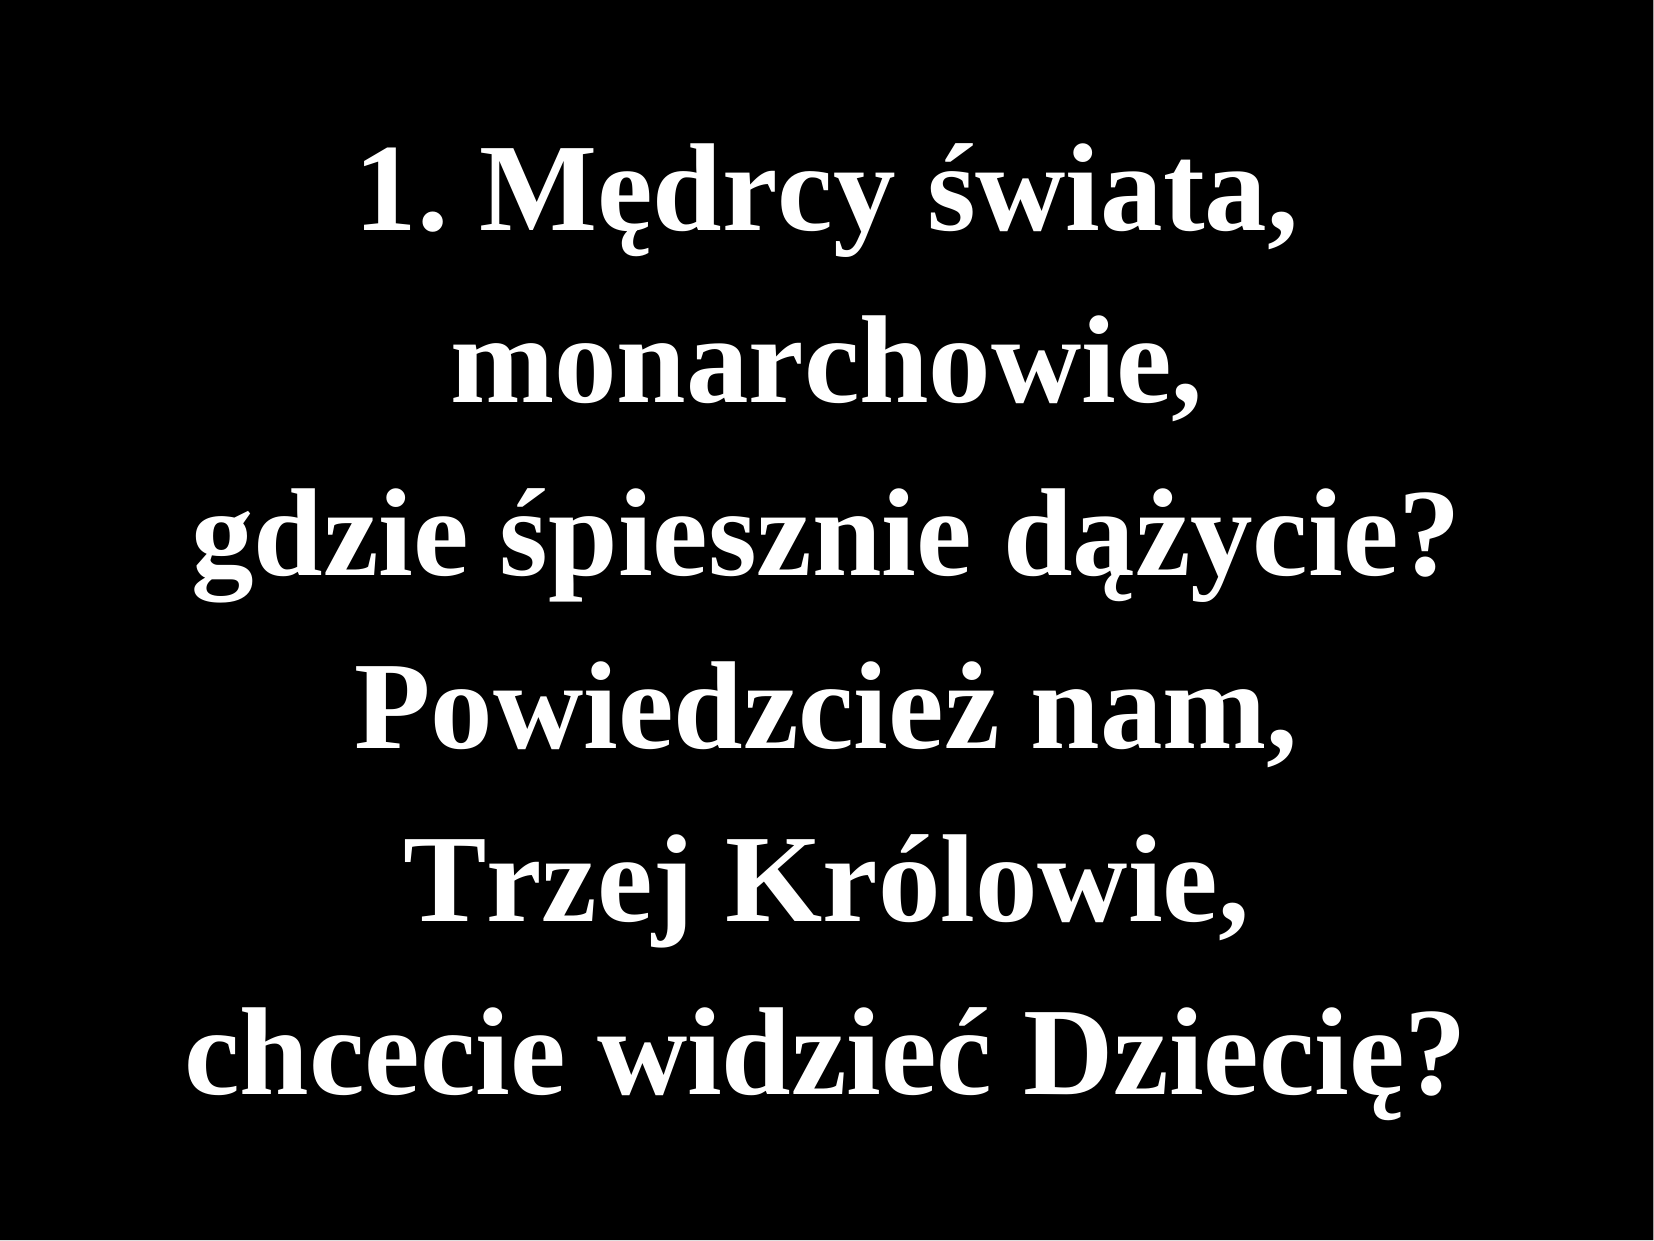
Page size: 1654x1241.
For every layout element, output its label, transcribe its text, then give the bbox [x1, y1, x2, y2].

title 1. Mędrcy świata, ppp monarchowie, ppp gdzie śpiesznie dążycie? ppp Powiedzcież nam, ppp Trzej Królowie, ppp chcecie widzieć Dziecię? [0, 0, 1654, 1241]
